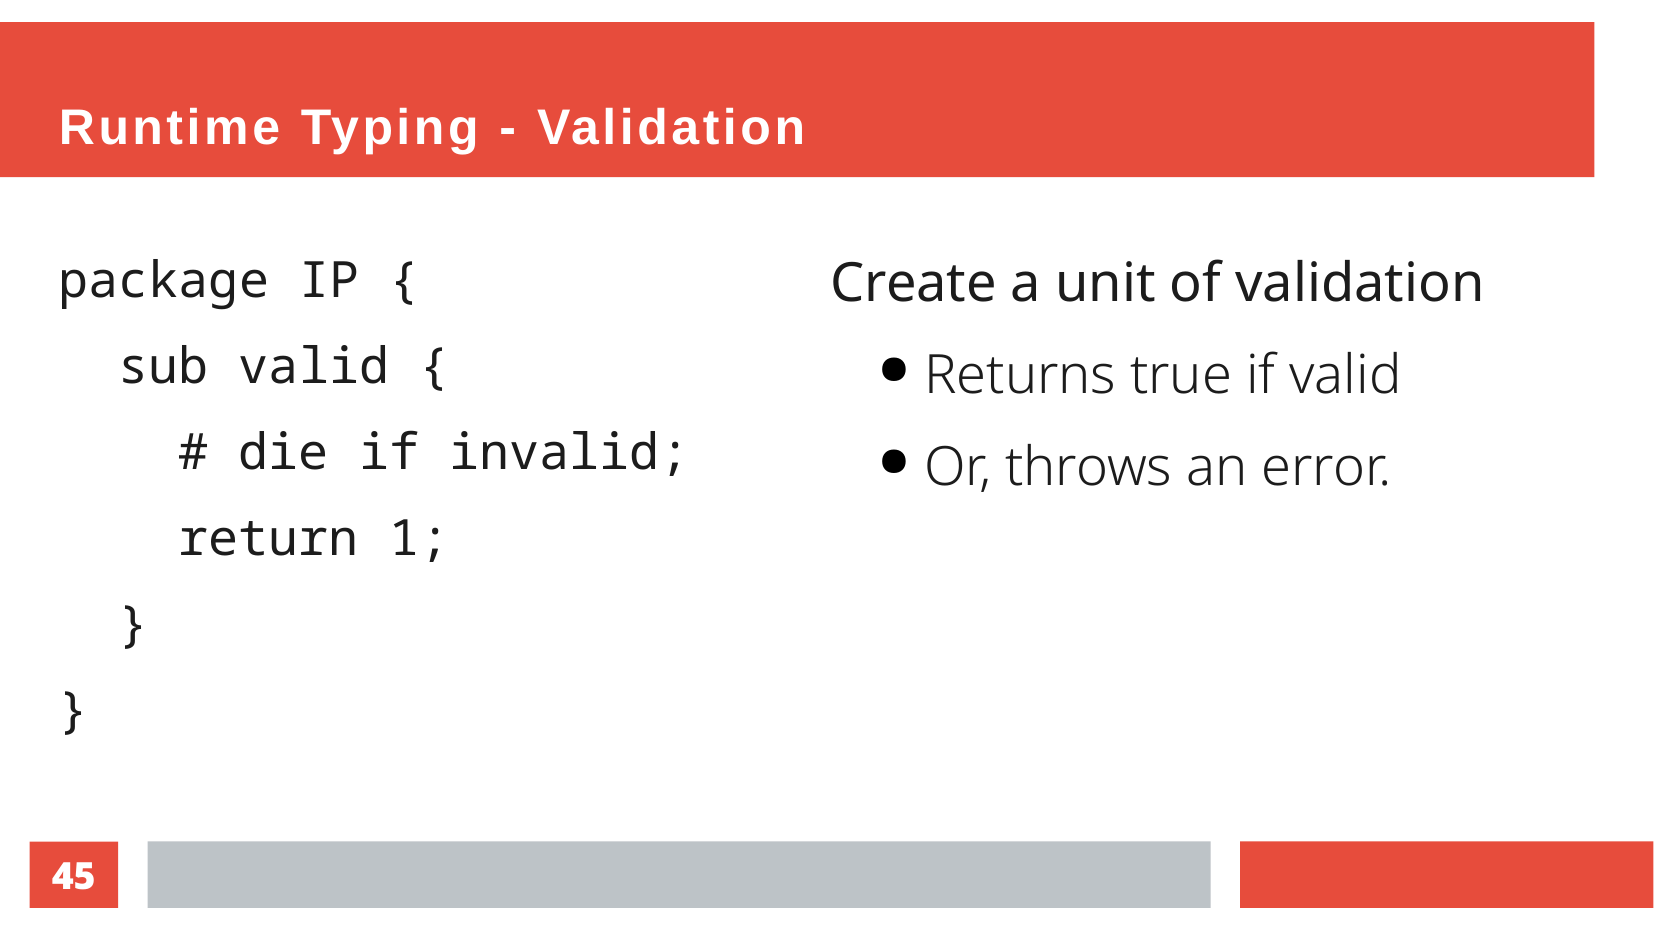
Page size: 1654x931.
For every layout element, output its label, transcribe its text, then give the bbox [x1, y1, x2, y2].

list package IP { sub valid { # die if invalid; return 1; } } [59, 243, 794, 820]
list Create a unit of validation Returns true if valid Or, throws an error. [830, 243, 1566, 820]
title Runtime Typing - Validation [59, 44, 1595, 156]
